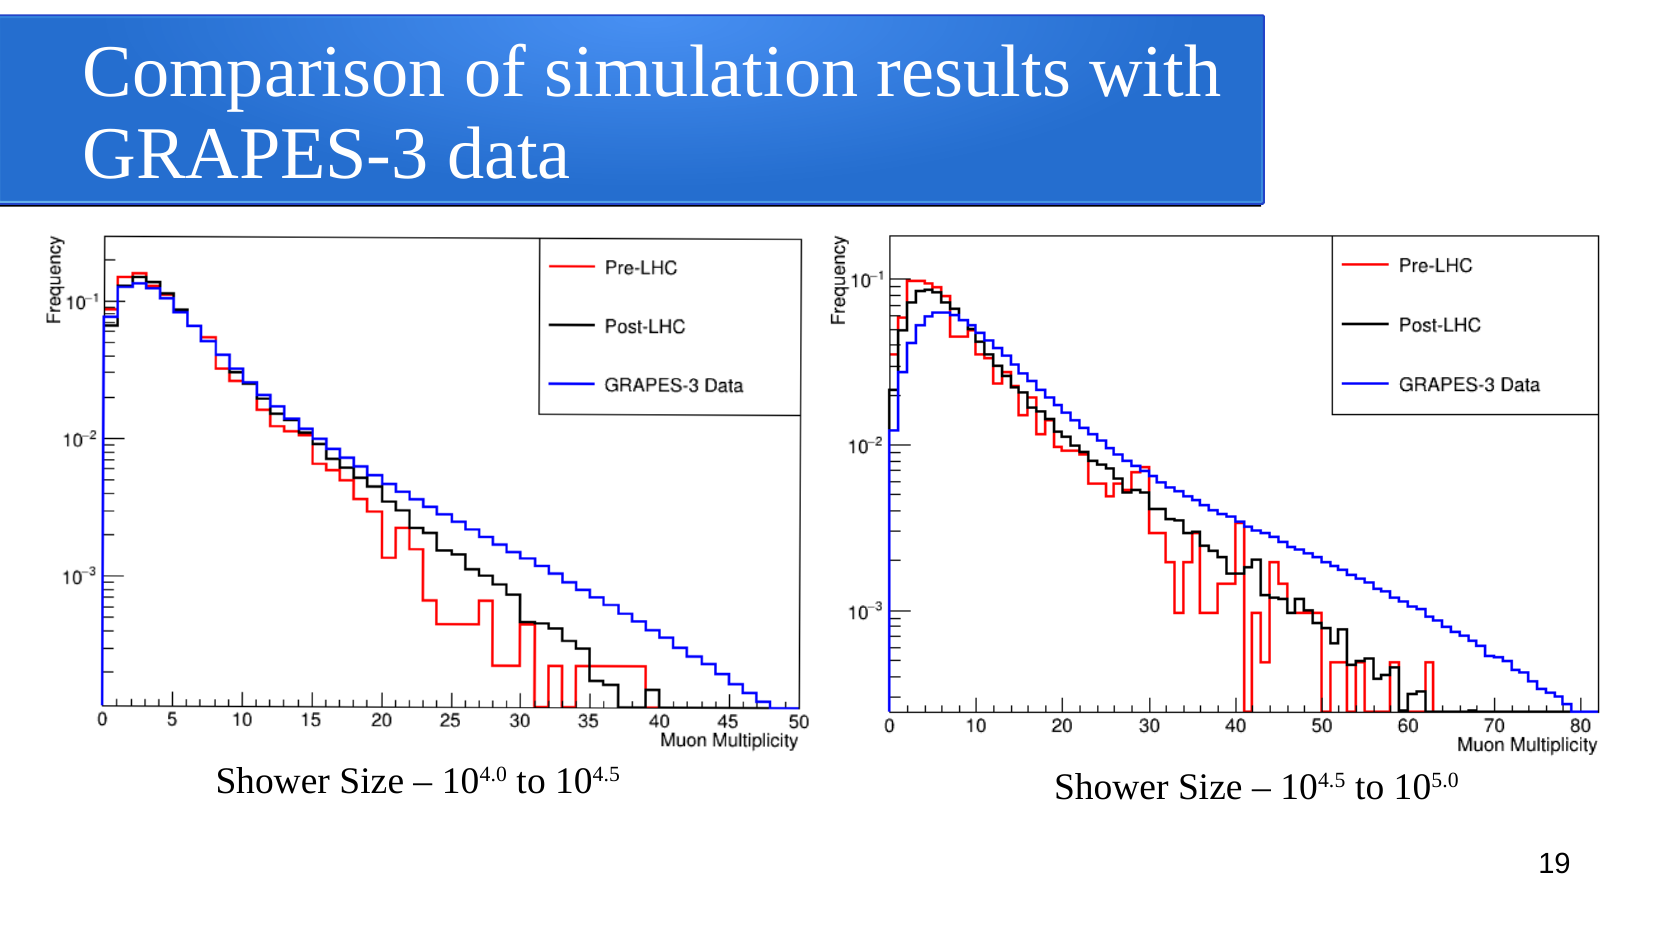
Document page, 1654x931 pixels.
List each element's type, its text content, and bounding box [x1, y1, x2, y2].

title Comparison of simulation results with GRAPES-3 data [82, 29, 1235, 195]
text_box Shower Size – 104.0 to 104.5 [200, 753, 636, 810]
picture [39, 221, 815, 754]
text_box Shower Size – 104.5 to 105.0 [1039, 760, 1474, 815]
picture [826, 224, 1612, 760]
